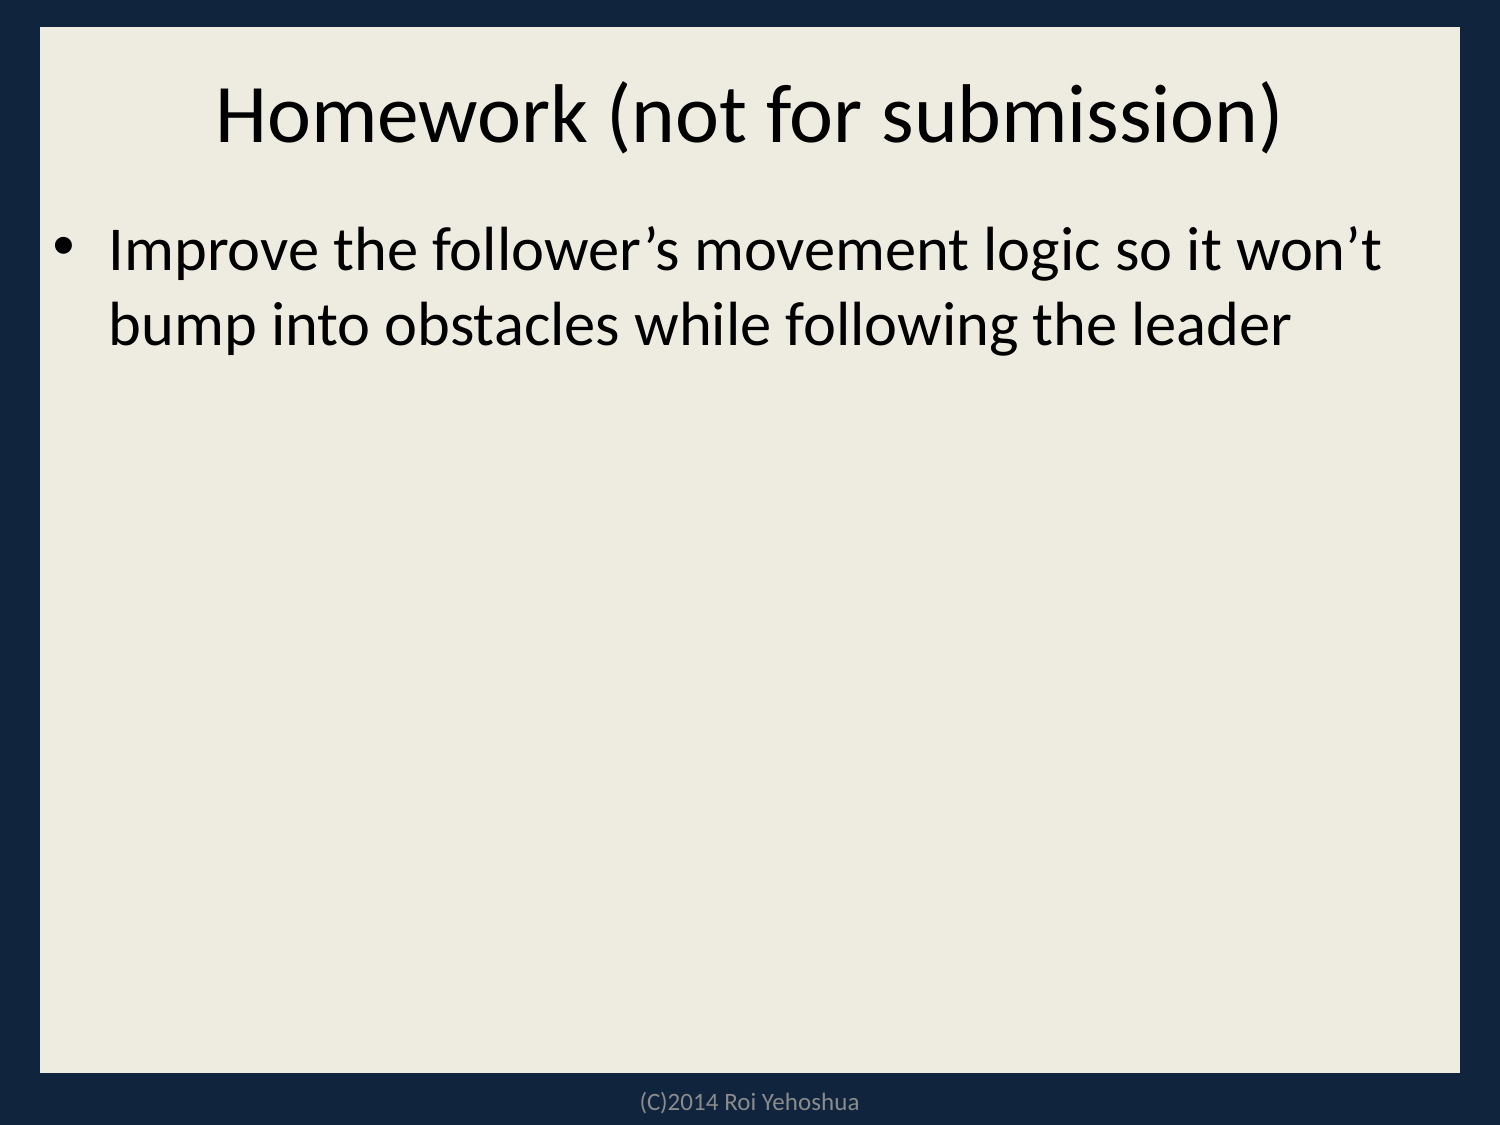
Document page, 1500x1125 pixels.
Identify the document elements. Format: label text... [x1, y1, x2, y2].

title Homework (not for submission) [37, 31, 1463, 188]
footer (C)2014 Roi Yehoshua [512, 1074, 988, 1125]
list Improve the follower’s movement logic so it won’t bump into obstacles while following the leader [37, 200, 1463, 1080]
